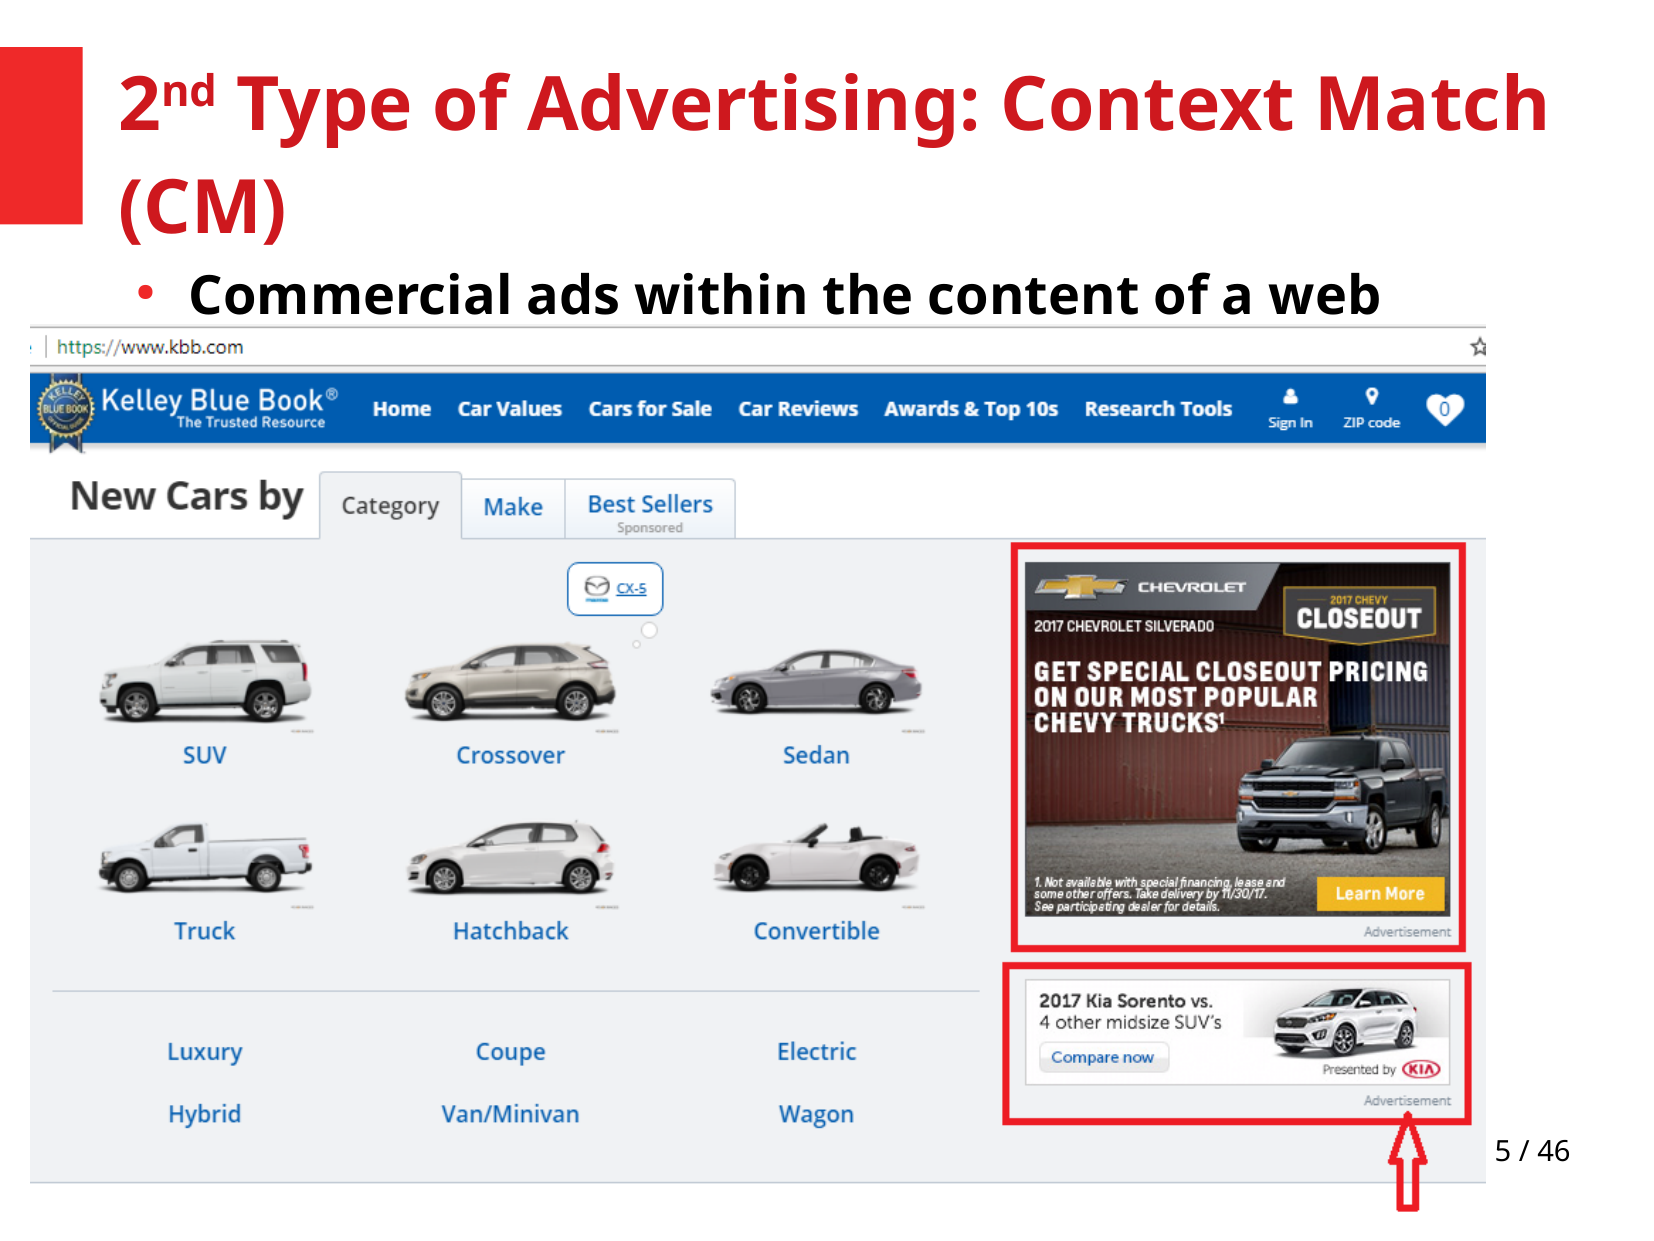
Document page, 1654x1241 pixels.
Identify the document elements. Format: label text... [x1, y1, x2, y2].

list Commercial ads within the content of a web page. [118, 256, 1536, 1186]
picture [30, 324, 1486, 1219]
title 2nd Type of Advertising: Context Match (CM) [118, 49, 1571, 257]
